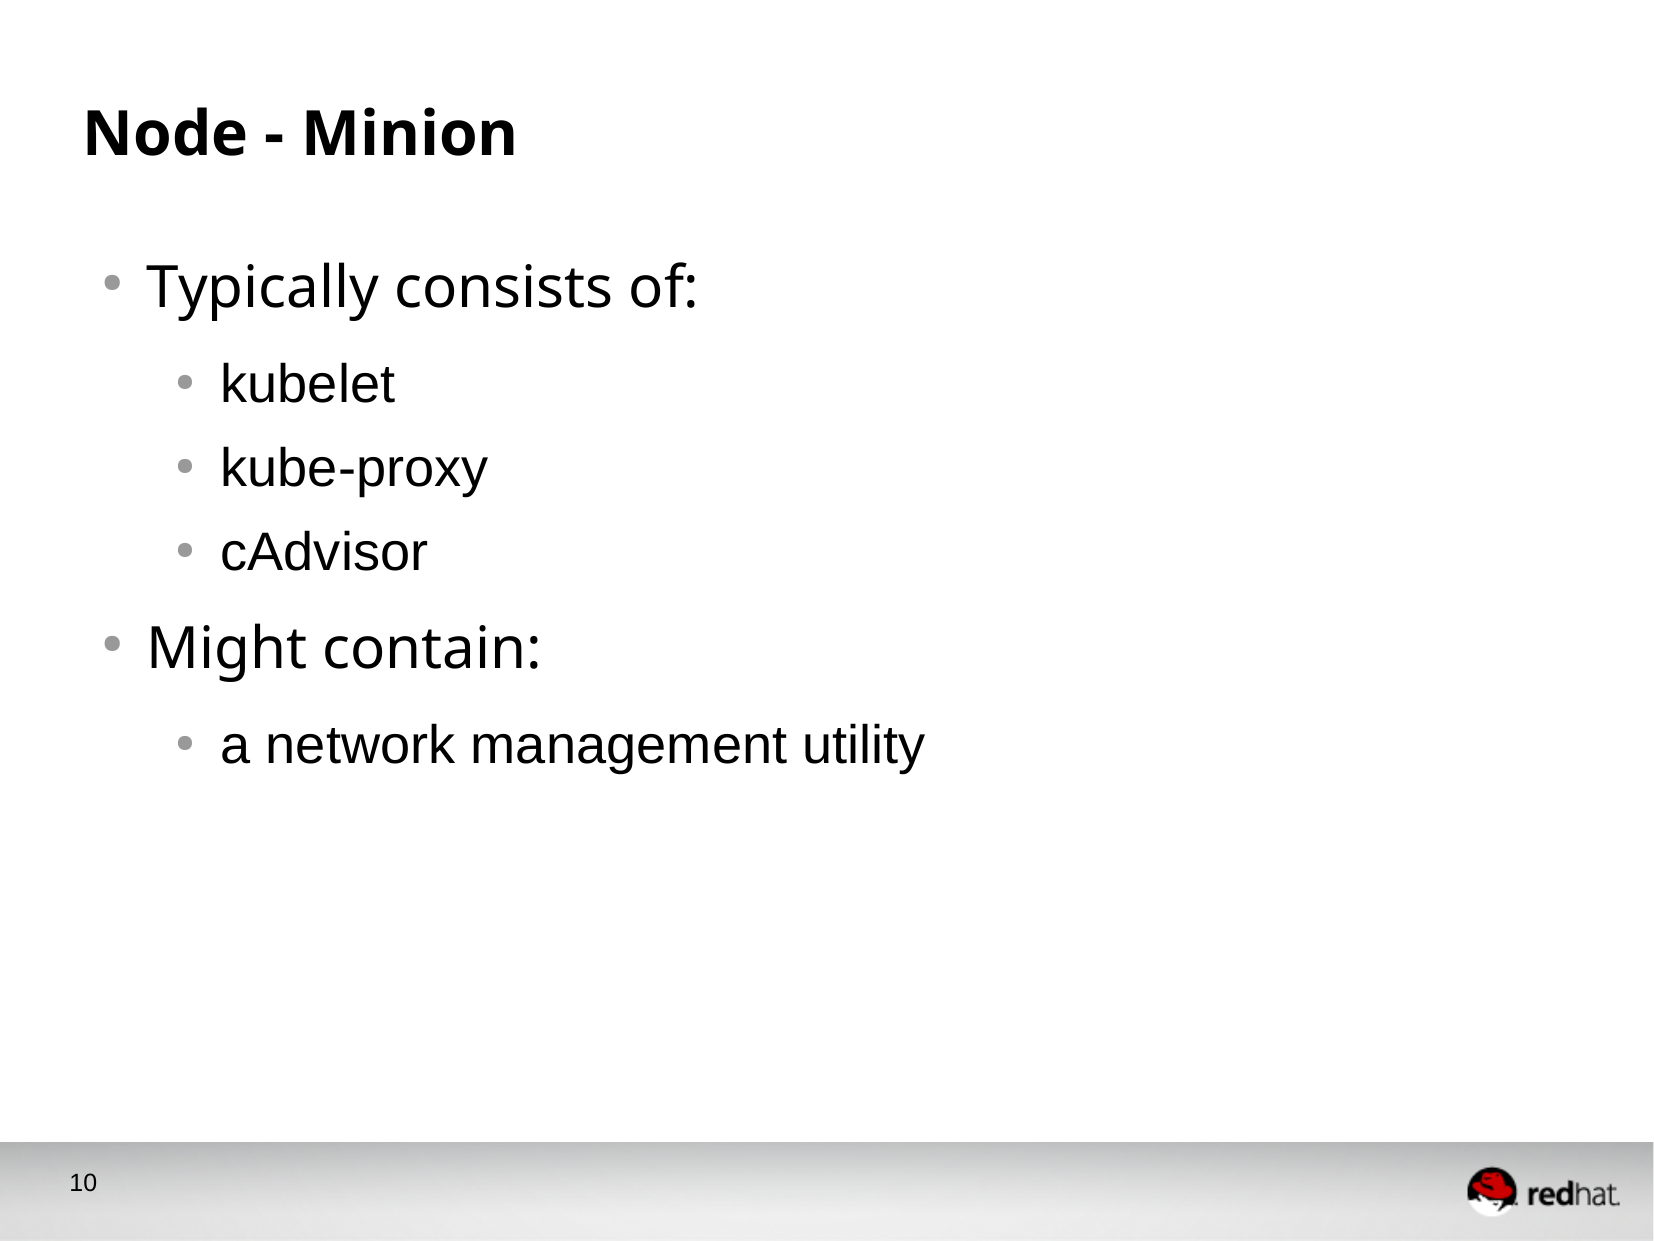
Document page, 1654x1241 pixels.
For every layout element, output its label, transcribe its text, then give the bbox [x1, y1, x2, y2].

title Node - Minion [82, 37, 1571, 226]
list Typically consists of: kubelet kube-proxy cAdvisor Might contain: a network management utility [86, 244, 1576, 1039]
picture [0, 1142, 1654, 1241]
